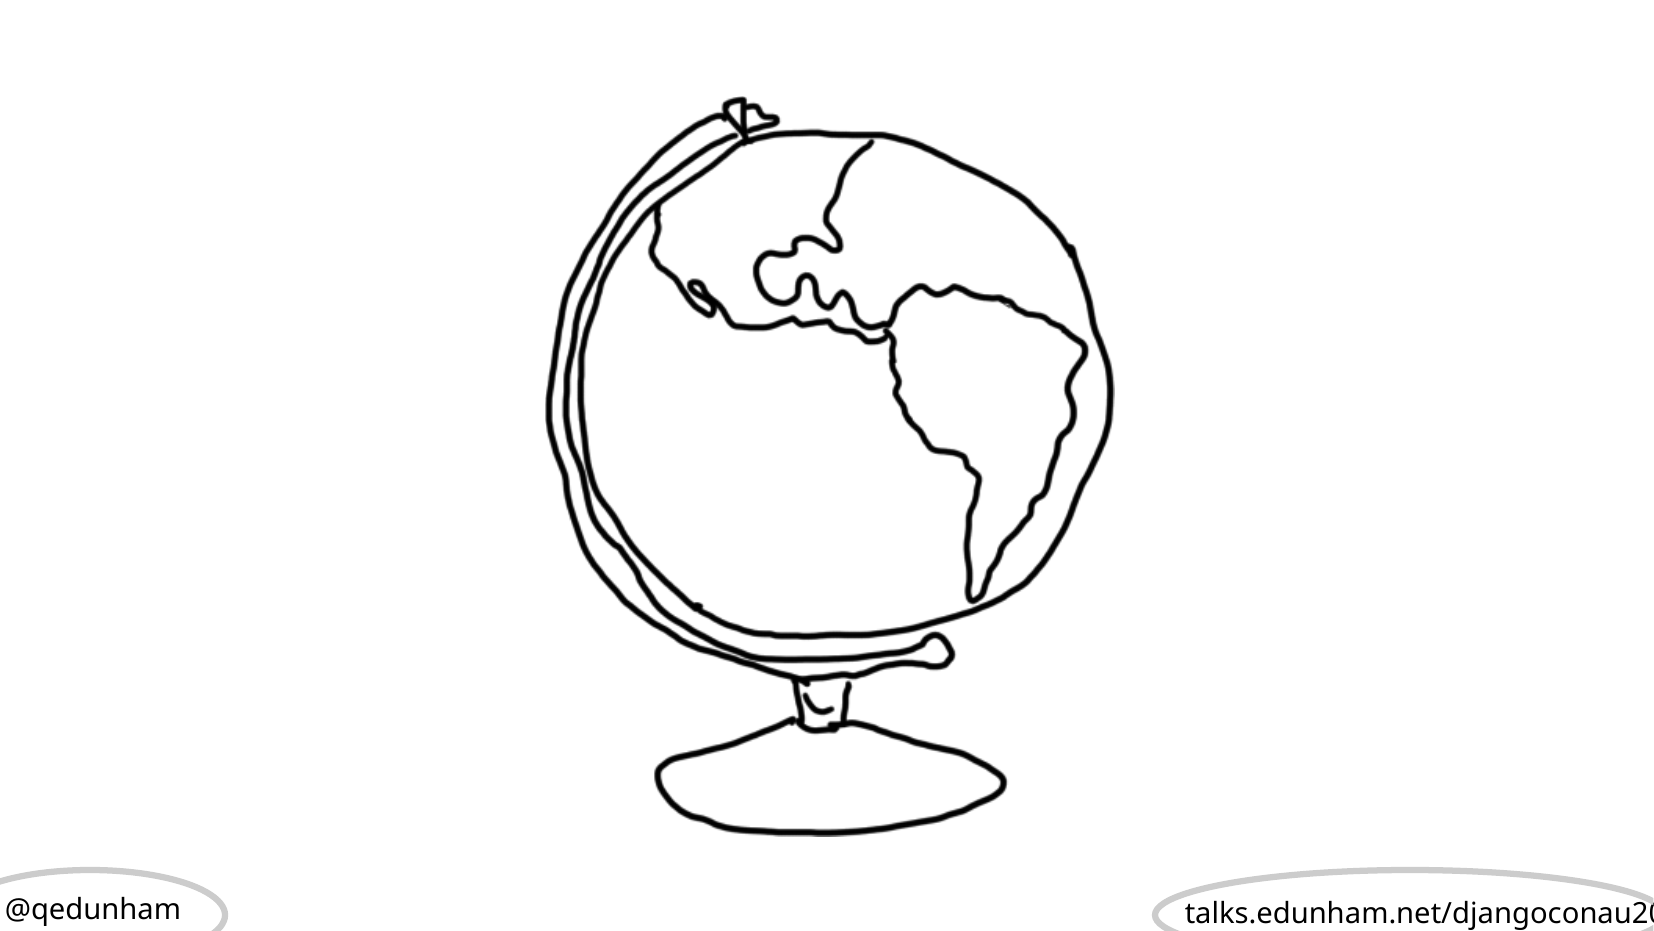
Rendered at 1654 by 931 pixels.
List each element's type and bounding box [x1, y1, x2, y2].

picture [545, 96, 1115, 837]
